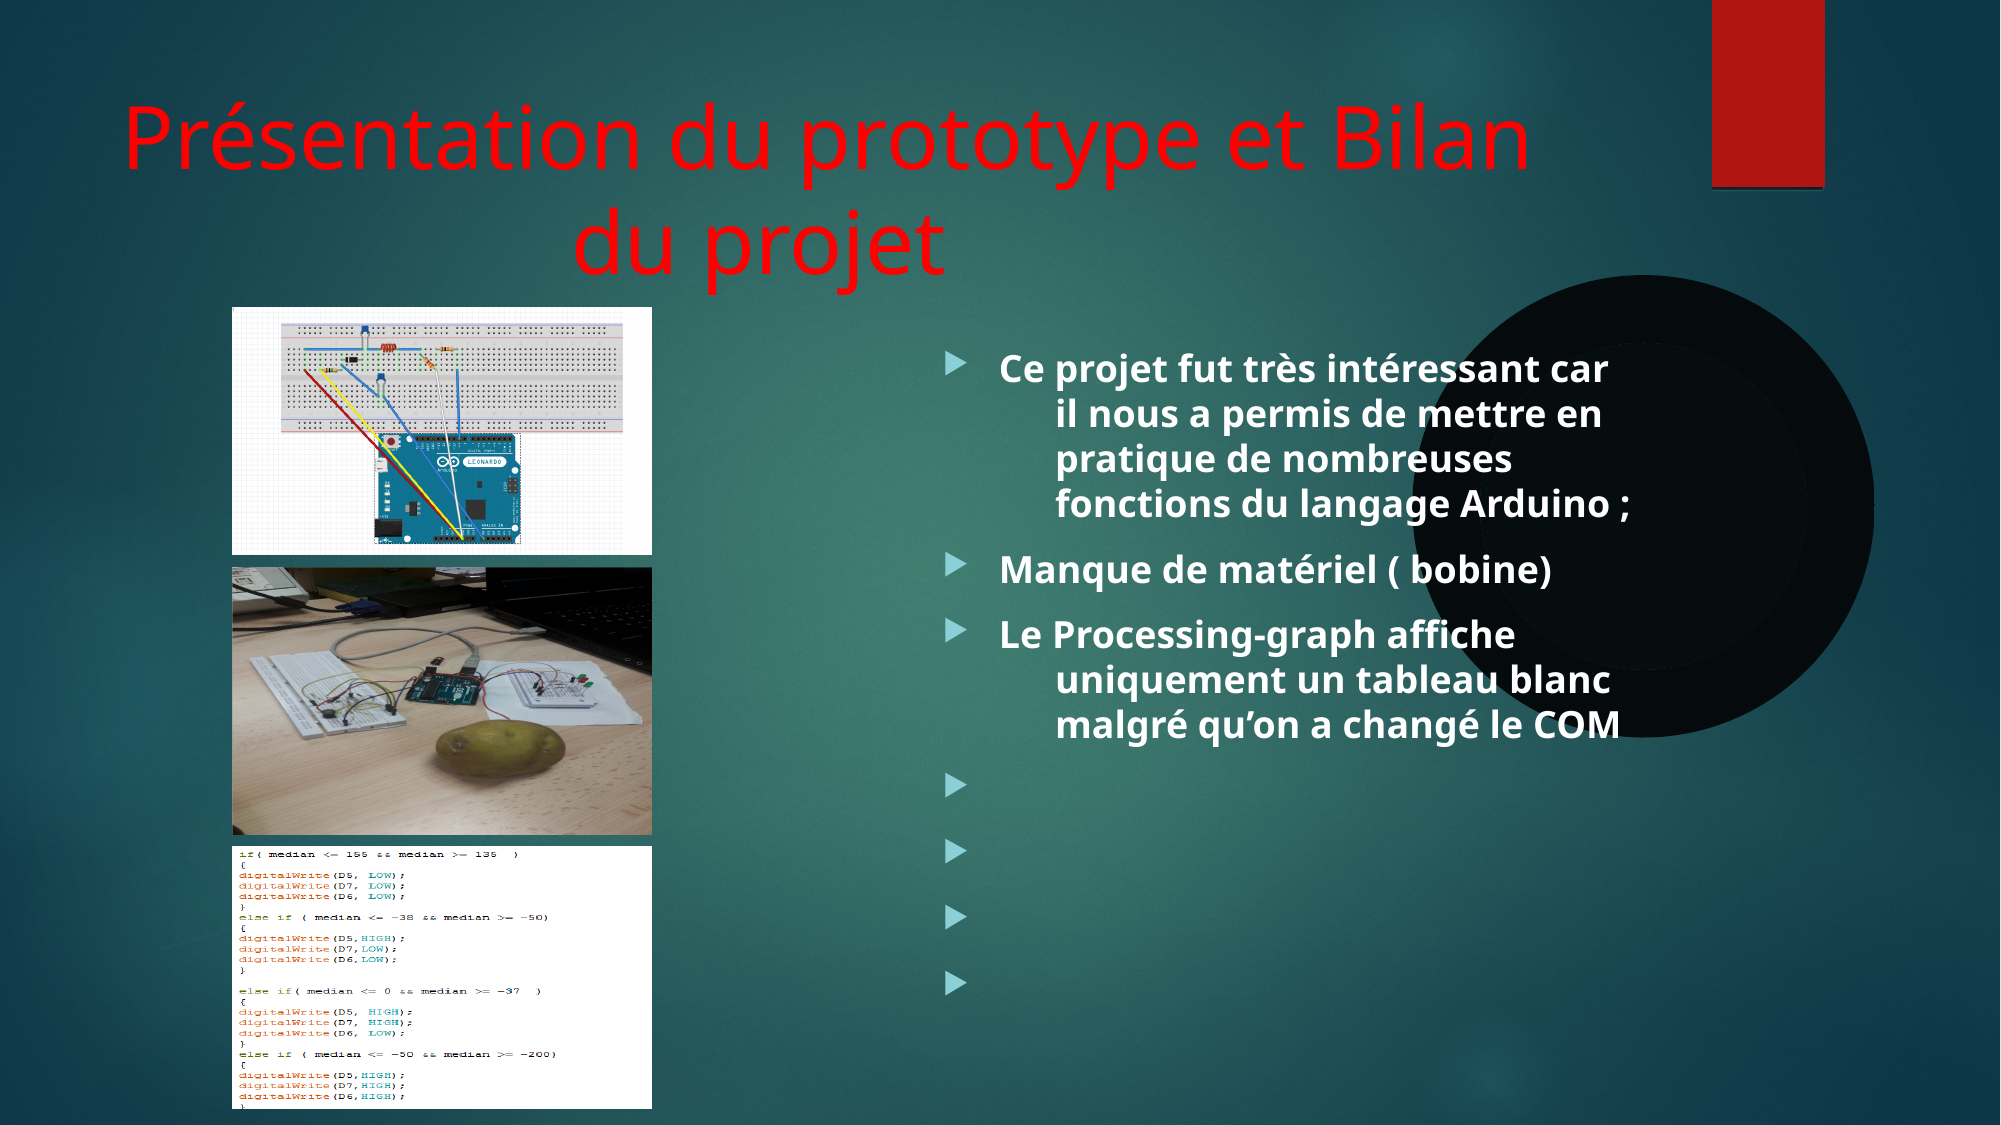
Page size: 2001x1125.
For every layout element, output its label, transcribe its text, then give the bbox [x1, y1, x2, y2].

list [181, 338, 903, 1027]
picture [232, 846, 652, 1109]
title Présentation du prototype et Bilan du projet [106, 74, 1649, 305]
picture [232, 567, 652, 835]
list Ce projet fut très intéressant car il nous a permis de mettre en pratique de nombreuses fonctions du langage Arduino ; Manque de matériel ( bobine) Le Processing-graph affiche uniquement un tableau blanc malgré qu’on a changé le COM [927, 337, 1649, 1027]
picture [232, 307, 652, 555]
